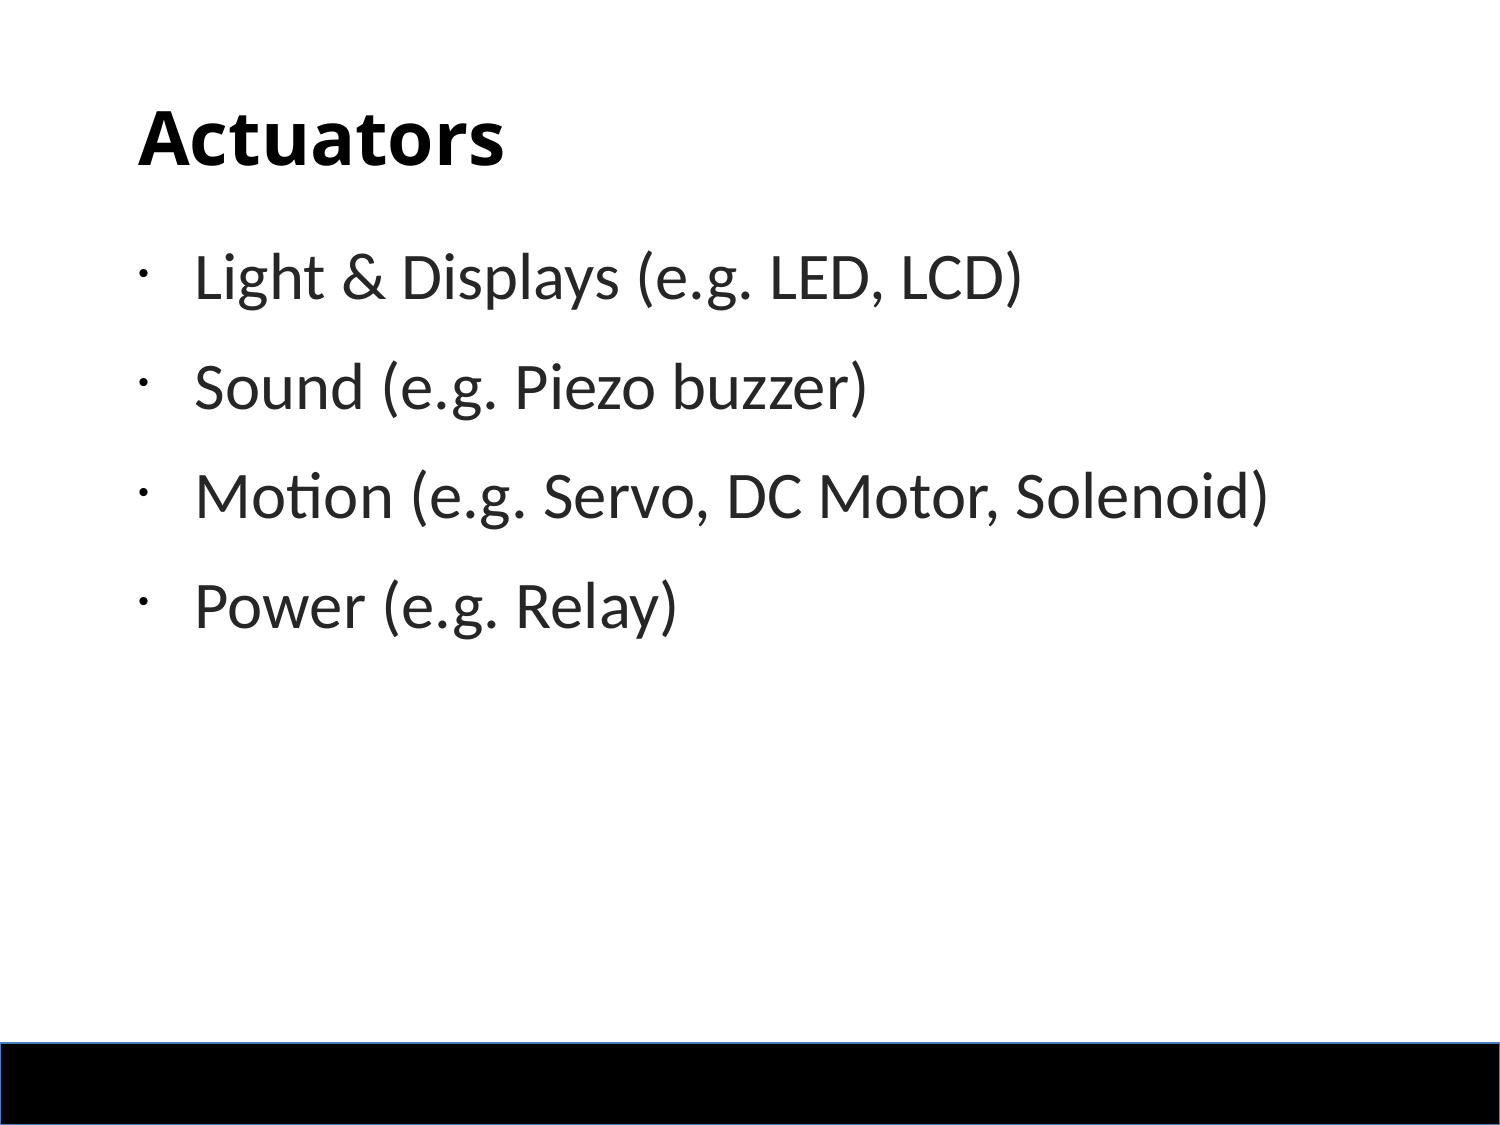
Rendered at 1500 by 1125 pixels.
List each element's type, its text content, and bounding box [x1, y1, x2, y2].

title Actuators [123, 82, 1383, 174]
list Light & Displays (e.g. LED, LCD) Sound (e.g. Piezo buzzer) Motion (e.g. Servo, DC Motor, Solenoid) Power (e.g. Relay) [123, 225, 1383, 1005]
